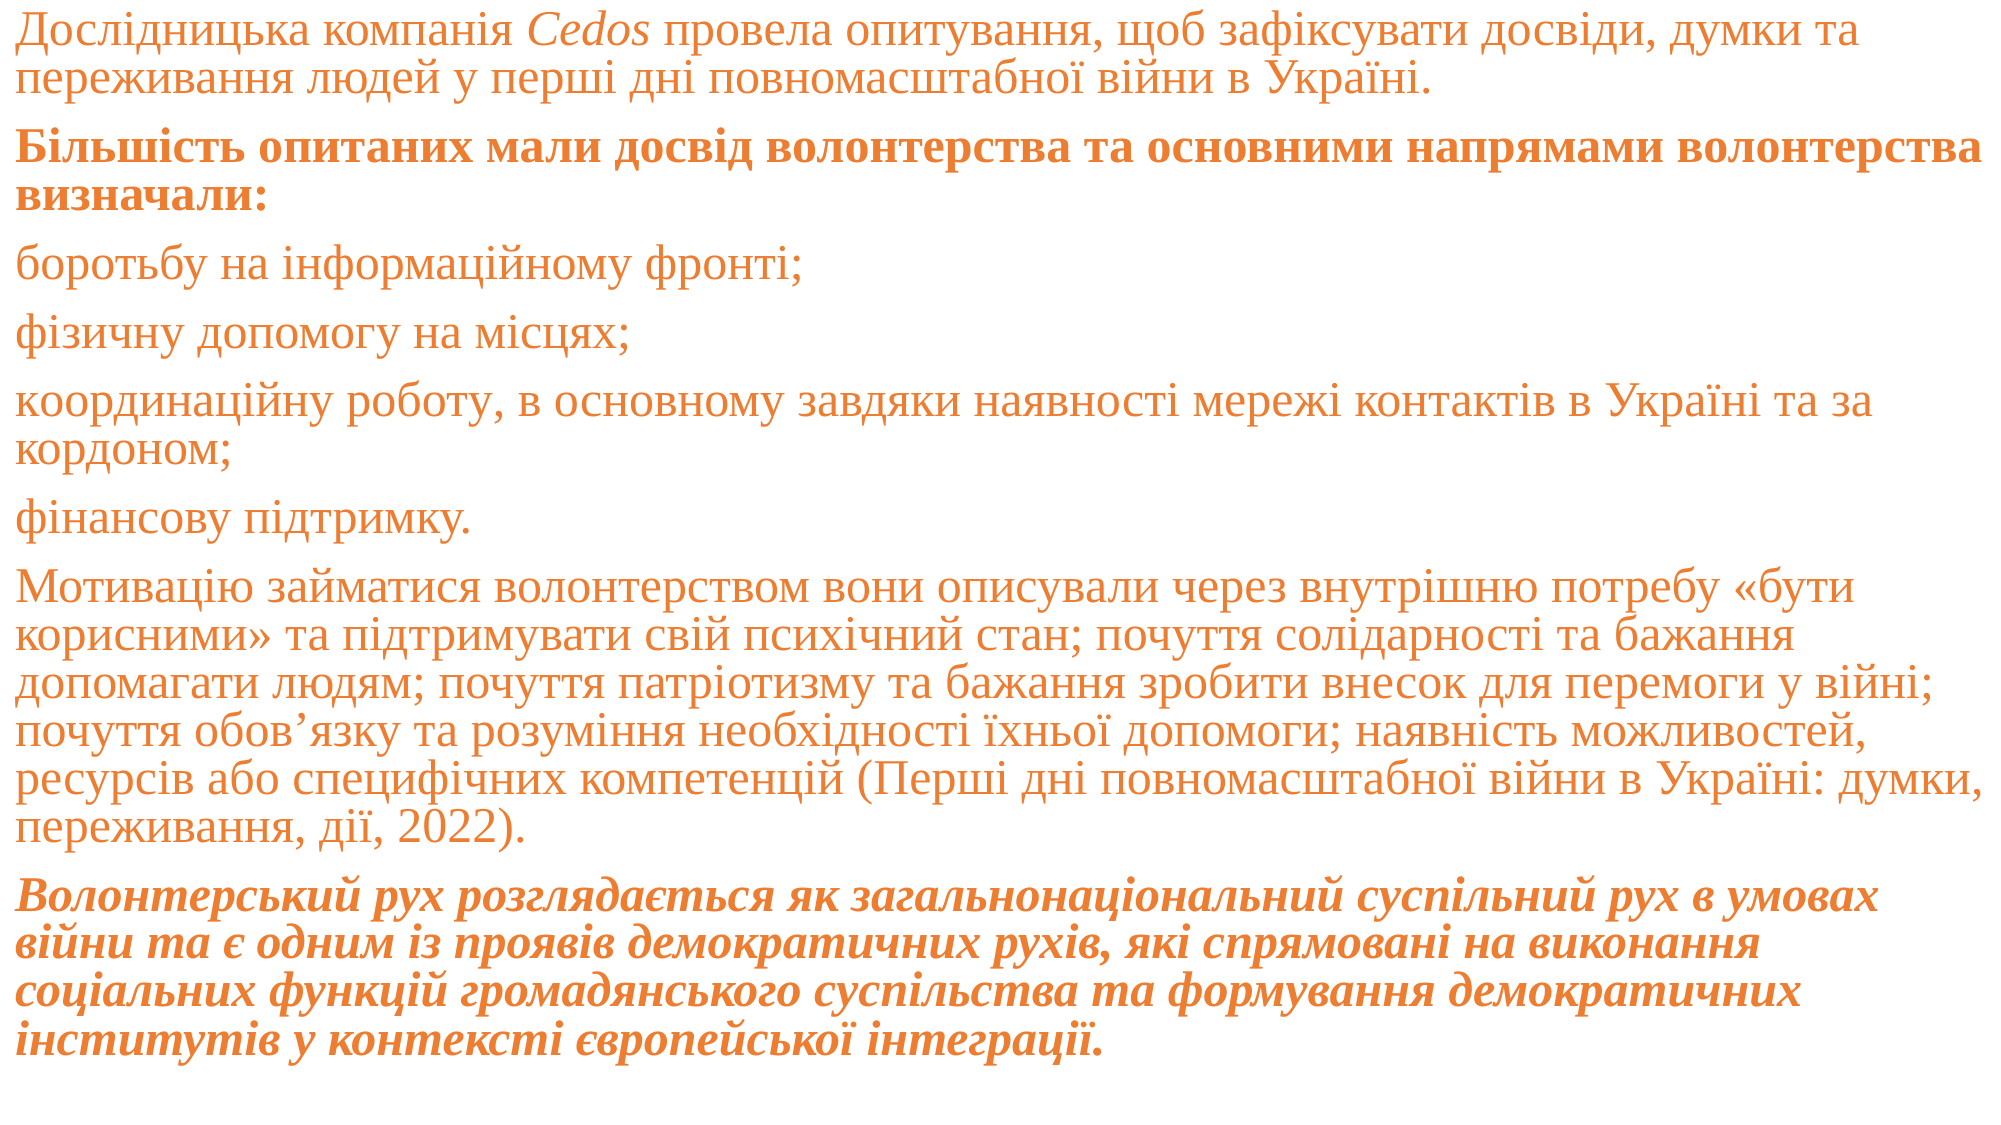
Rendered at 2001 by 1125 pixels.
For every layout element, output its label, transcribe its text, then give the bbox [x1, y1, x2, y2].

list Дослідницька компанія Cedos провела опитування, щоб зафіксувати досвіди, думки та переживання людей у перші дні повномасштабної війни в Україні. Більшість опитаних мали досвід волонтерства та основними напрямами волонтерства визначали: боротьбу на інформаційному фронті; фізичну допомогу на місцях; координаційну роботу, в основному завдяки наявності мережі контактів в Україні та за кордоном; фінансову підтримку. Мотивацію займатися волонтерством вони описували через внутрішню потребу «бути корисними» та підтримувати свій психічний стан; почуття солідарності та бажання допомагати людям; почуття патріотизму та бажання зробити внесок для перемоги у війні; почуття обов’язку та розуміння необхідності їхньої допомоги; наявність можливостей, ресурсів або специфічних компетенцій (Перші дні повномасштабної війни в Україні: думки, переживання, дії, 2022). Волонтерський рух розглядається як загальнонаціональний суспільний рух в умовах війни та є одним із проявів демократичних рухів, які спрямовані на виконання соціальних функцій громадянського суспільства та формування демократичних інститутів у контексті європейської інтеграції. [0, 0, 2000, 1125]
